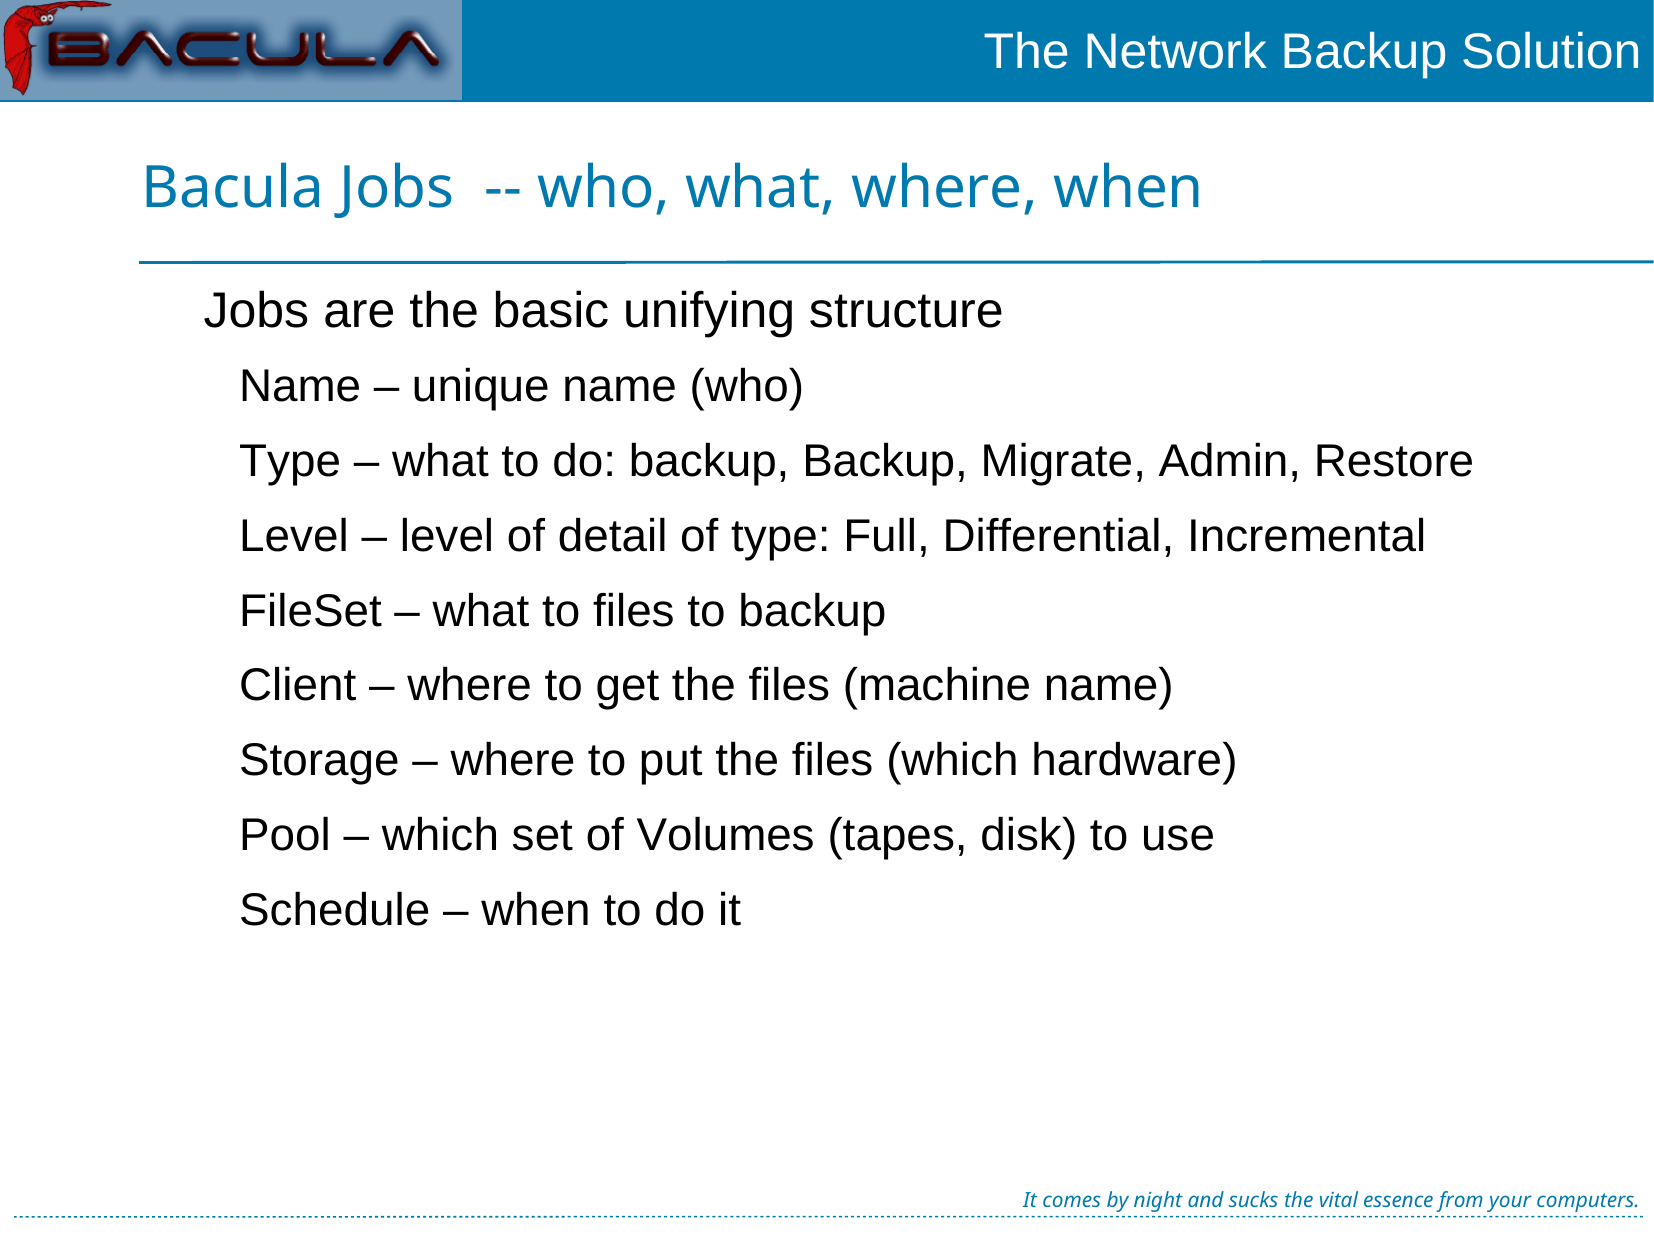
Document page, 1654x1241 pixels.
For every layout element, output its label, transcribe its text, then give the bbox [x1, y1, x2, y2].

list Jobs are the basic unifying structure Name – unique name (who) Type – what to do: backup, Backup, Migrate, Admin, Restore Level – level of detail of type: Full, Differential, Incremental FileSet – what to files to backup Client – where to get the files (machine name) Storage – where to put the files (which hardware) Pool – which set of Volumes (tapes, disk) to use Schedule – when to do it [144, 281, 1538, 1088]
title Bacula Jobs -- who, what, where, when [141, 112, 1501, 226]
picture [0, 0, 461, 99]
